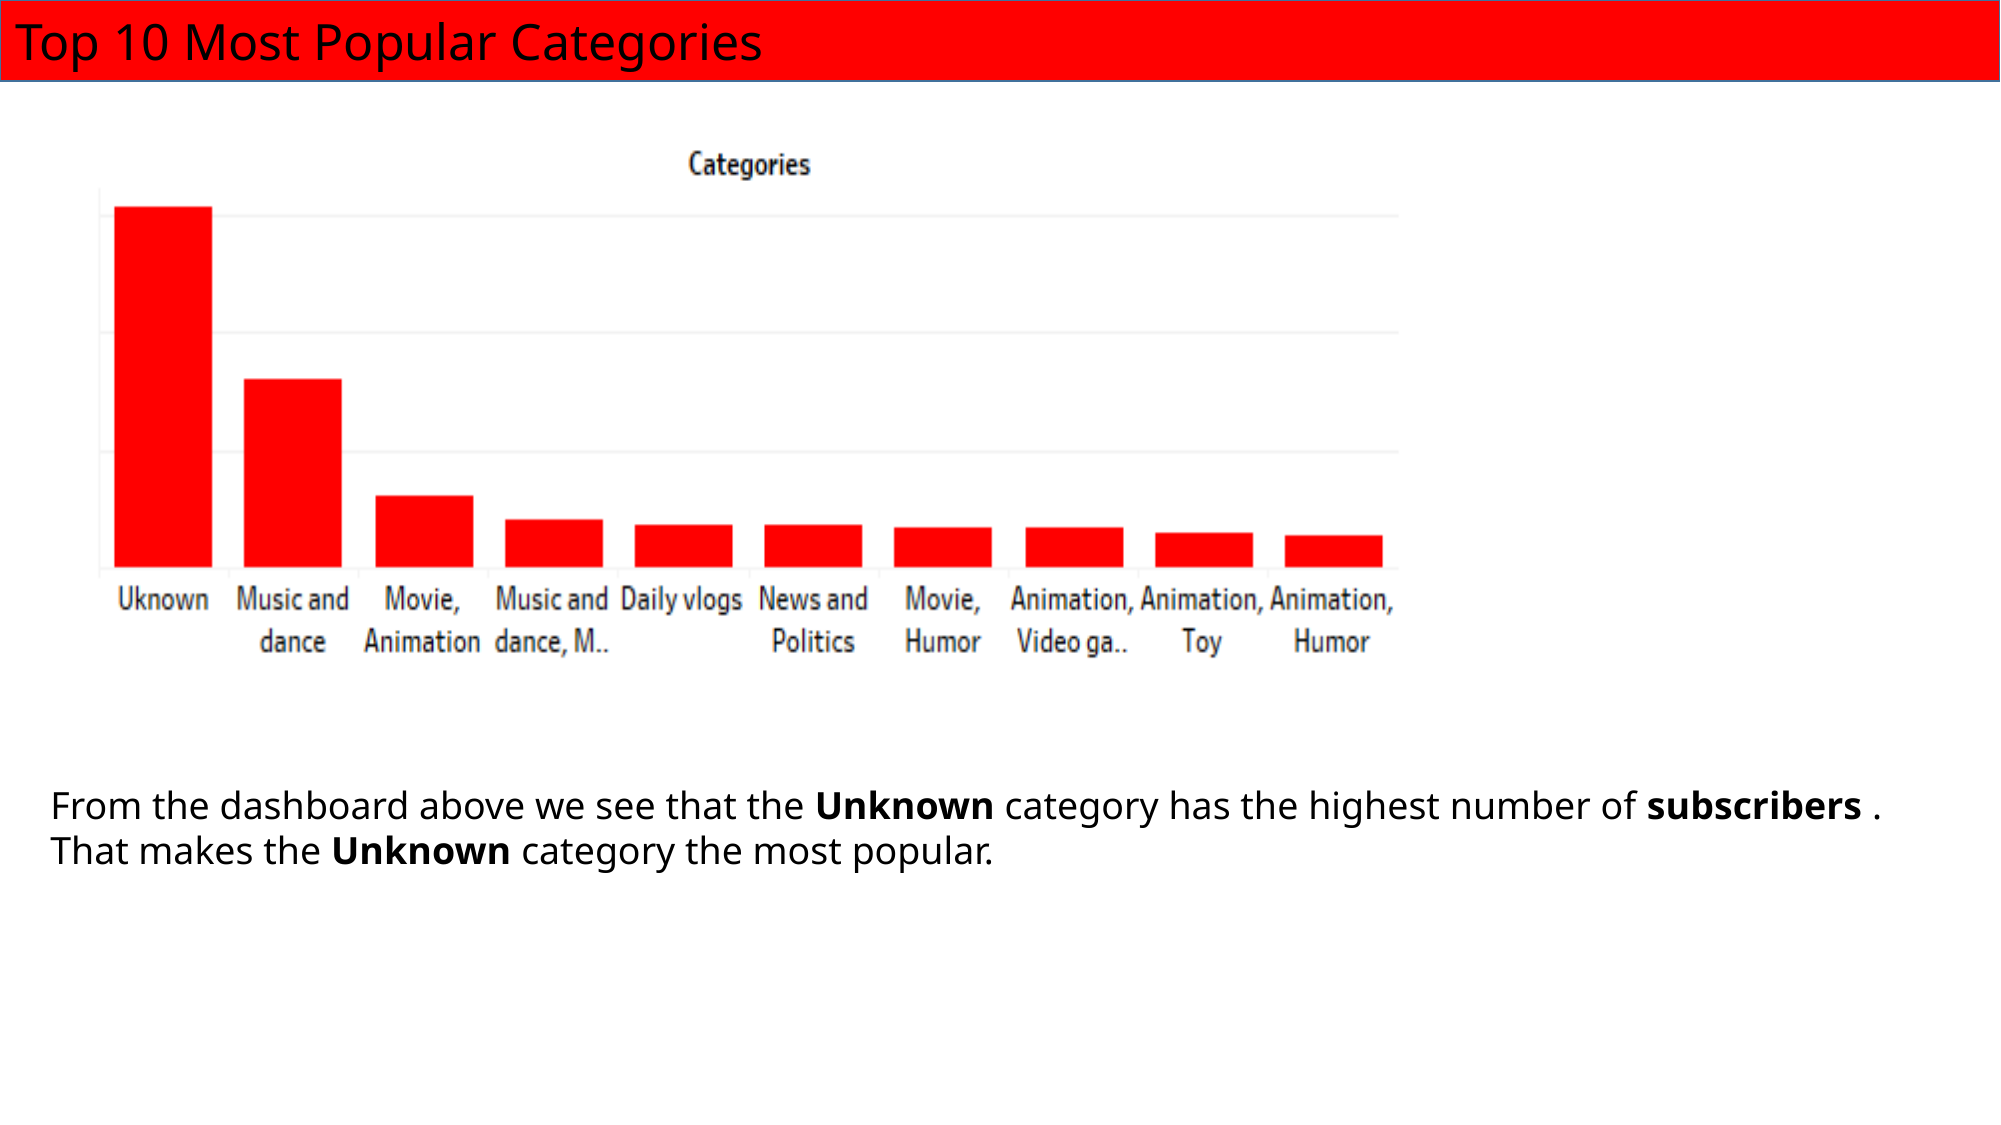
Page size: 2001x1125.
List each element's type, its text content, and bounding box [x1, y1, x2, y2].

text_box From the dashboard above we see that the Unknown category has the highest number of subscribers . That makes the Unknown category the most popular. [35, 774, 1841, 881]
picture [0, 138, 1638, 727]
text_box Top 10 Most Popular Categories [0, 0, 2000, 81]
